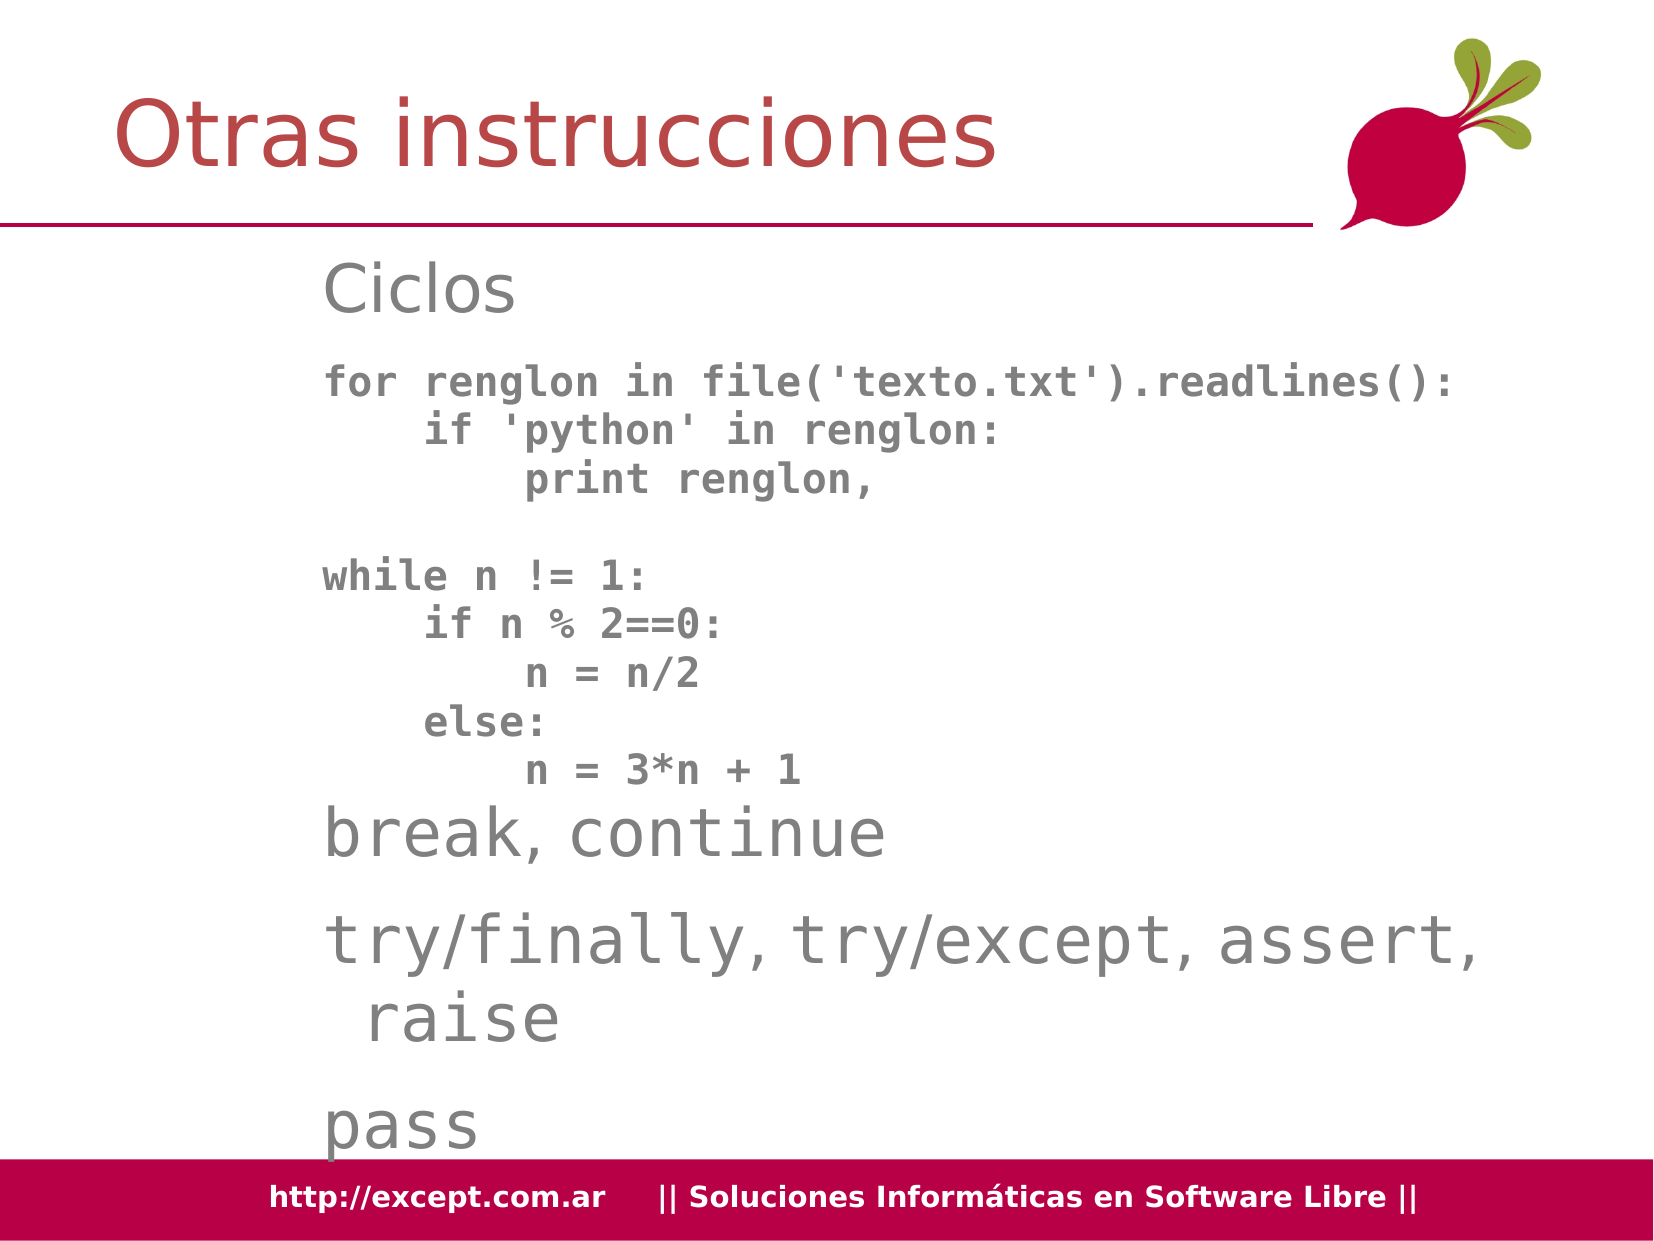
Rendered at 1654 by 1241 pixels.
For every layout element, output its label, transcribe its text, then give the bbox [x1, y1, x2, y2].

title Otras instrucciones [112, 76, 1313, 194]
picture [1330, 23, 1556, 237]
list Ciclos for renglon in file('texto.txt').readlines(): if 'python' in renglon: print renglon, while n != 1: if n % 2==0: n = n/2 else: n = 3*n + 1 break, continue try/finally, try/except, assert, raise pass [322, 250, 1565, 1214]
